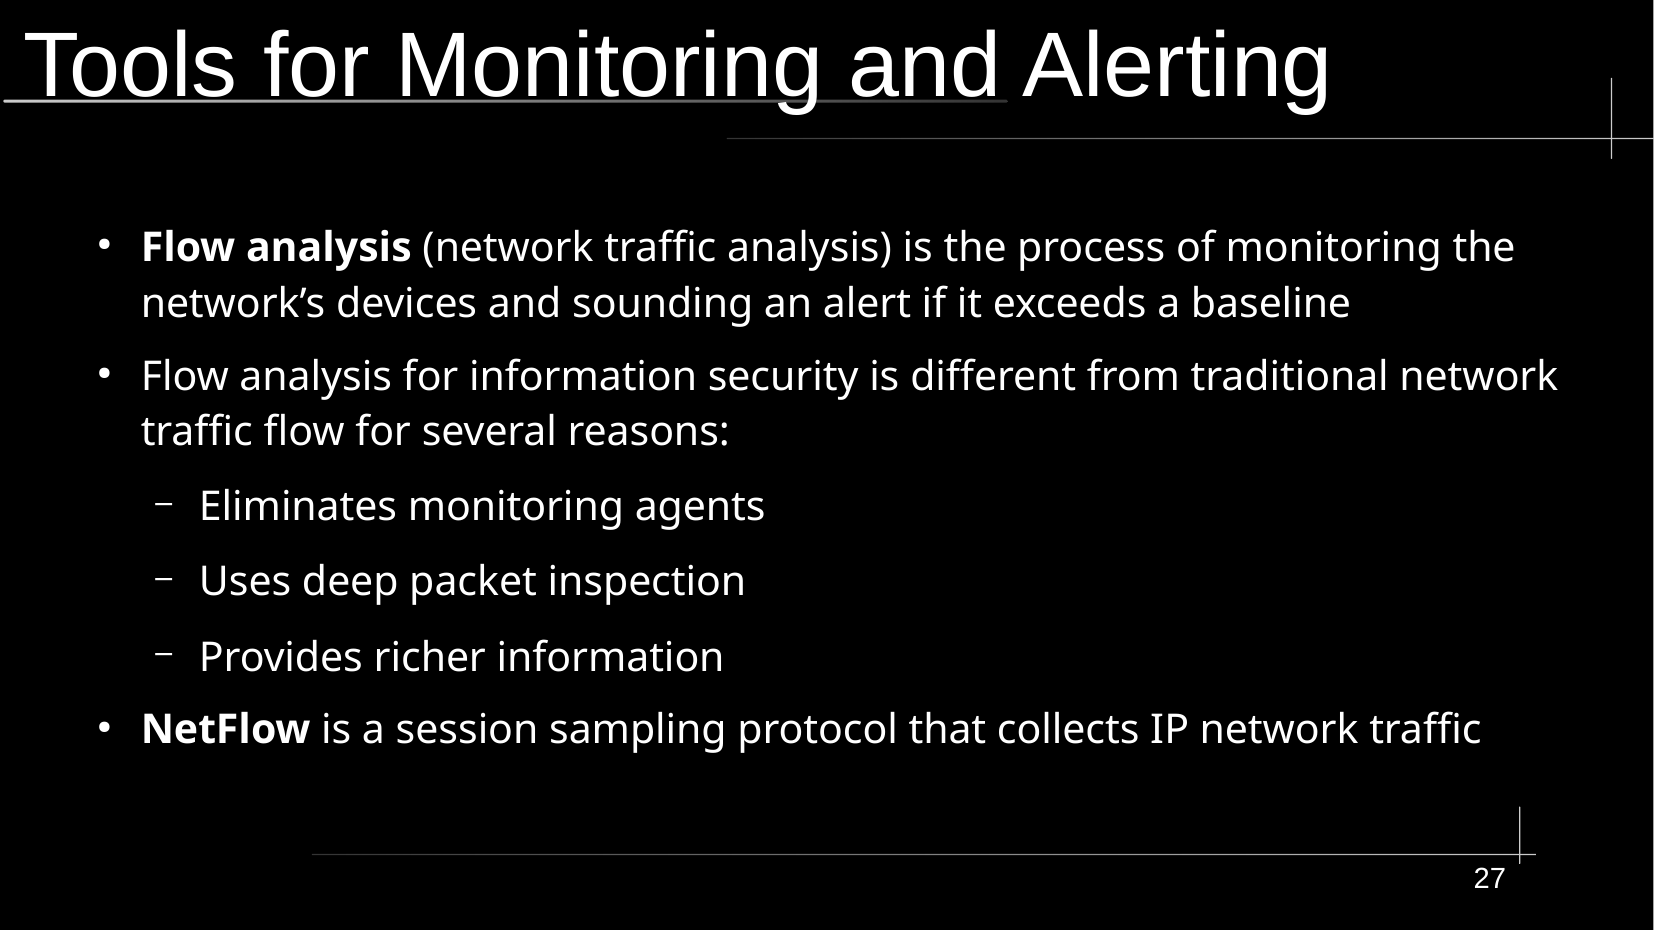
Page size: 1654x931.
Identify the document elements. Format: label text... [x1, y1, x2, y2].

list Flow analysis (network traffic analysis) is the process of monitoring the network’s devices and sounding an alert if it exceeds a baseline Flow analysis for information security is different from traditional network traffic flow for several reasons: Eliminates monitoring agents Uses deep packet inspection Provides richer information NetFlow is a session sampling protocol that collects IP network traffic [82, 217, 1571, 758]
title Tools for Monitoring and Alerting [23, 11, 1589, 119]
